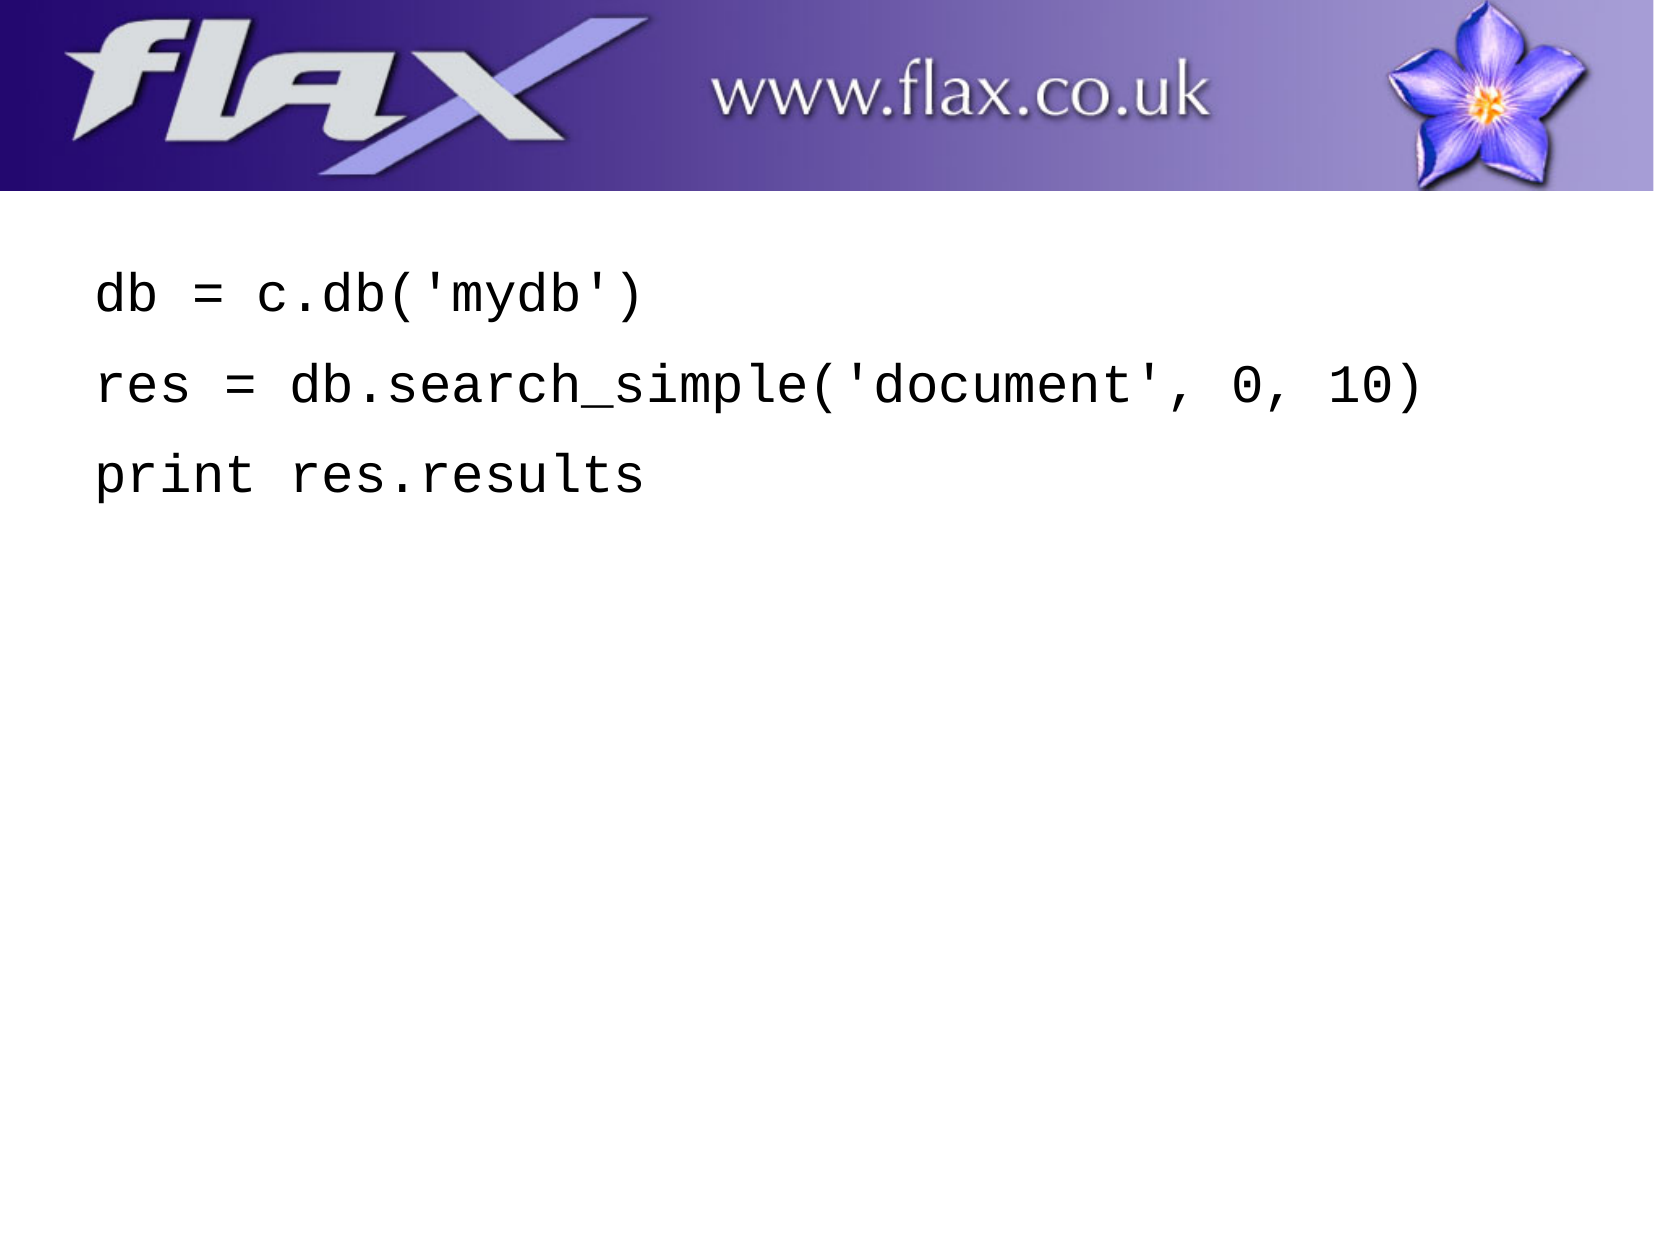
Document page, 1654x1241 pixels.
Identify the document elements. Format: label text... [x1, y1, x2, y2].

picture [0, 0, 1654, 191]
list db = c.db('mydb') res = db.search_simple('document', 0, 10) print res.results [76, 265, 1565, 1094]
